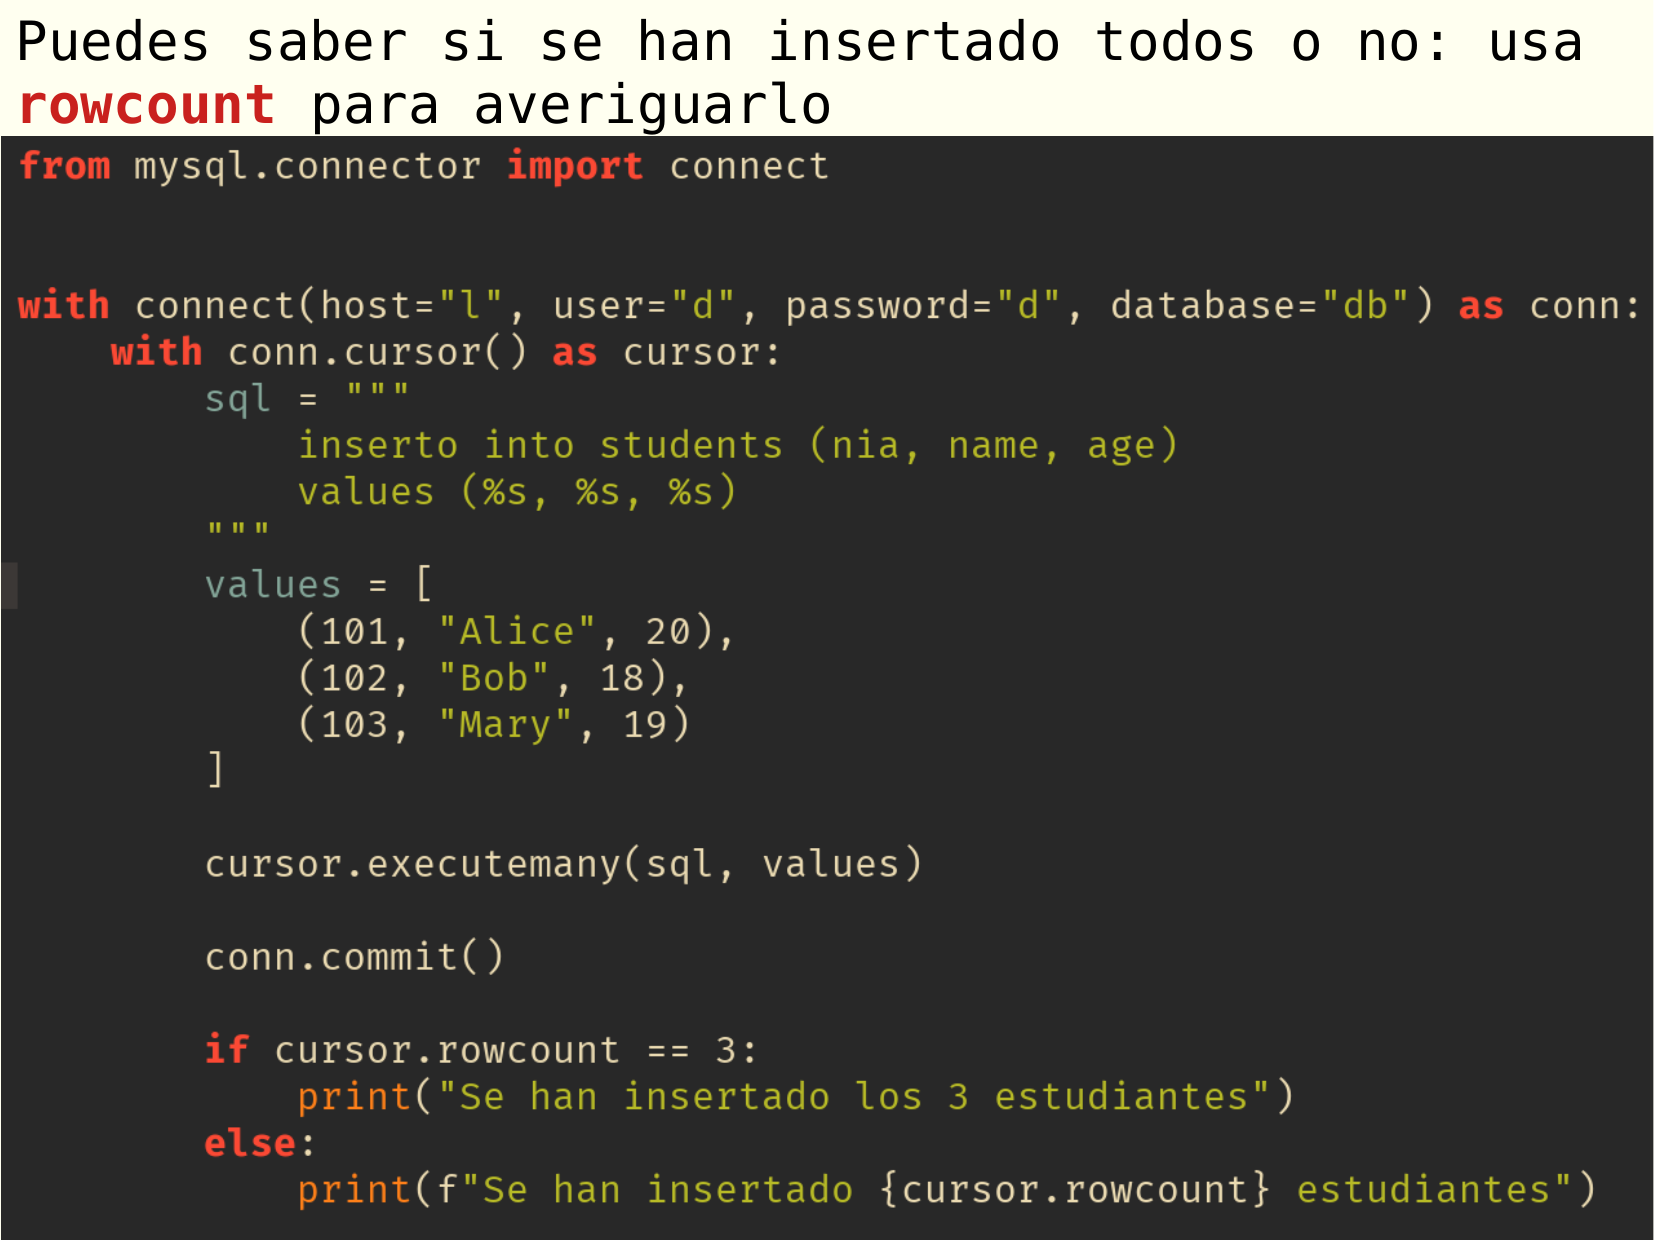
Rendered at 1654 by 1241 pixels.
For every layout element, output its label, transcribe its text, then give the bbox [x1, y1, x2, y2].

picture [1, 136, 1654, 1240]
title Puedes saber si se han insertado todos o no: usa rowcount para averiguarlo [15, 4, 1636, 136]
